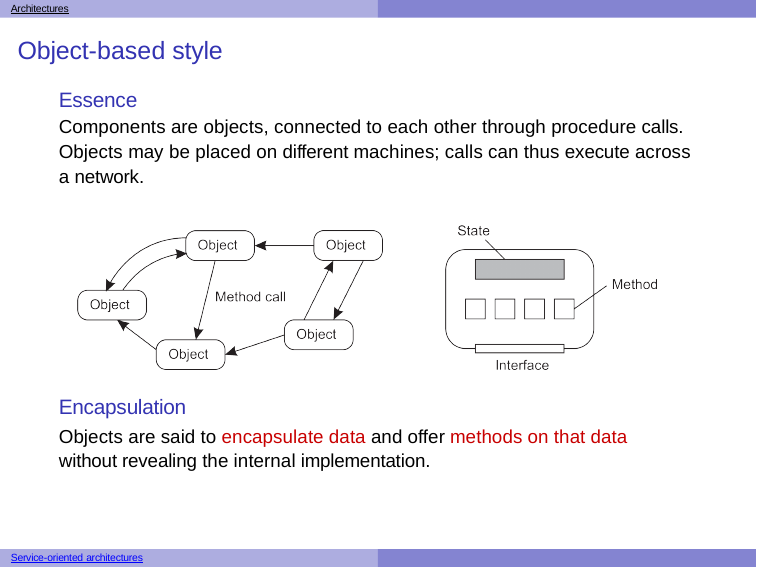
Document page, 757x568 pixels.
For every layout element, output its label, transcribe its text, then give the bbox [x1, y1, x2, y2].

text_box Service-oriented architectures [8, 549, 152, 564]
text_box [0, 549, 756, 567]
title Object-based style [15, 32, 508, 130]
text_box Architectures [8, 0, 748, 15]
picture [77, 230, 383, 370]
picture [445, 225, 657, 370]
text_box Encapsulation Objects are said to encapsulate data and offer methods on that data without revealing the internal implementation. [56, 384, 688, 472]
text_box Essence Components are objects, connected to each other through procedure calls. Objects may be placed on different machines; calls can thus execute across a network. [56, 81, 699, 188]
